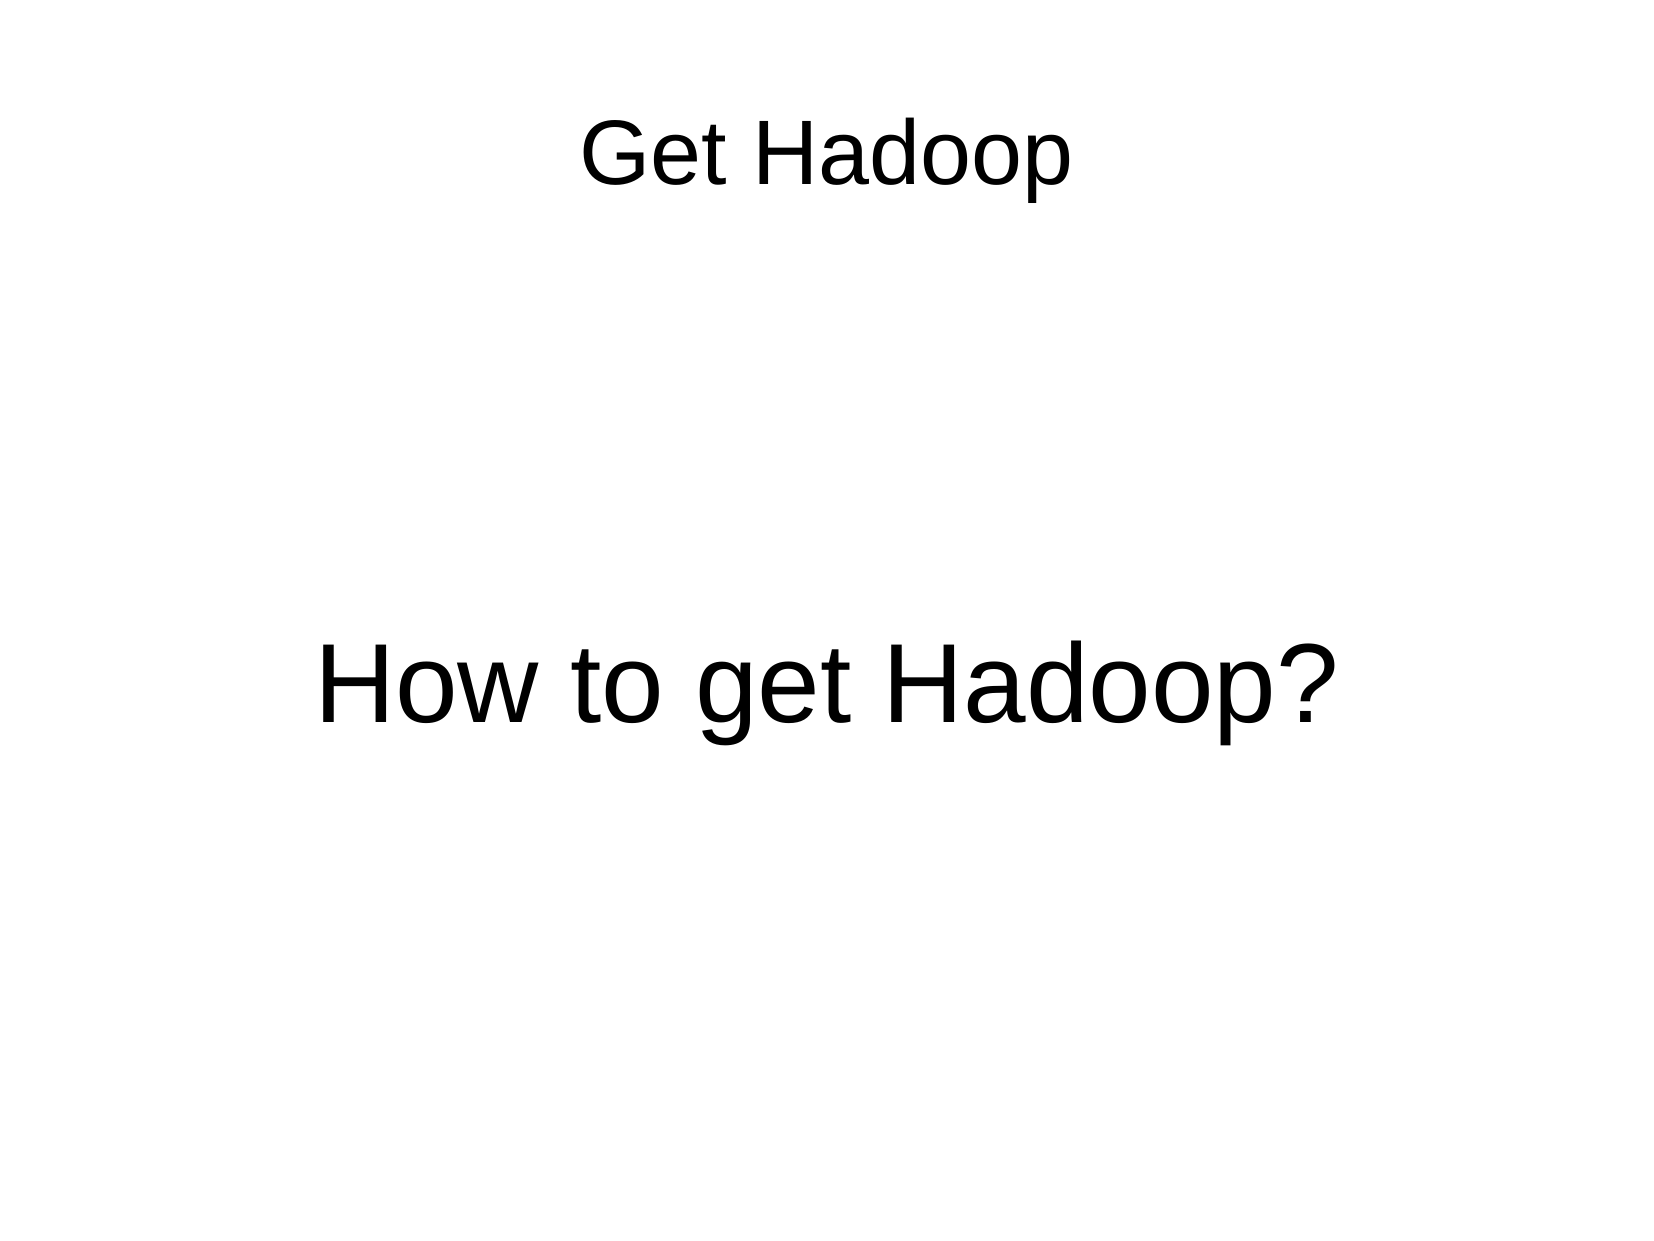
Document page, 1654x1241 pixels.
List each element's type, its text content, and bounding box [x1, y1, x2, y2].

subtitle How to get Hadoop? [82, 290, 1571, 1010]
title Get Hadoop [82, 49, 1571, 257]
